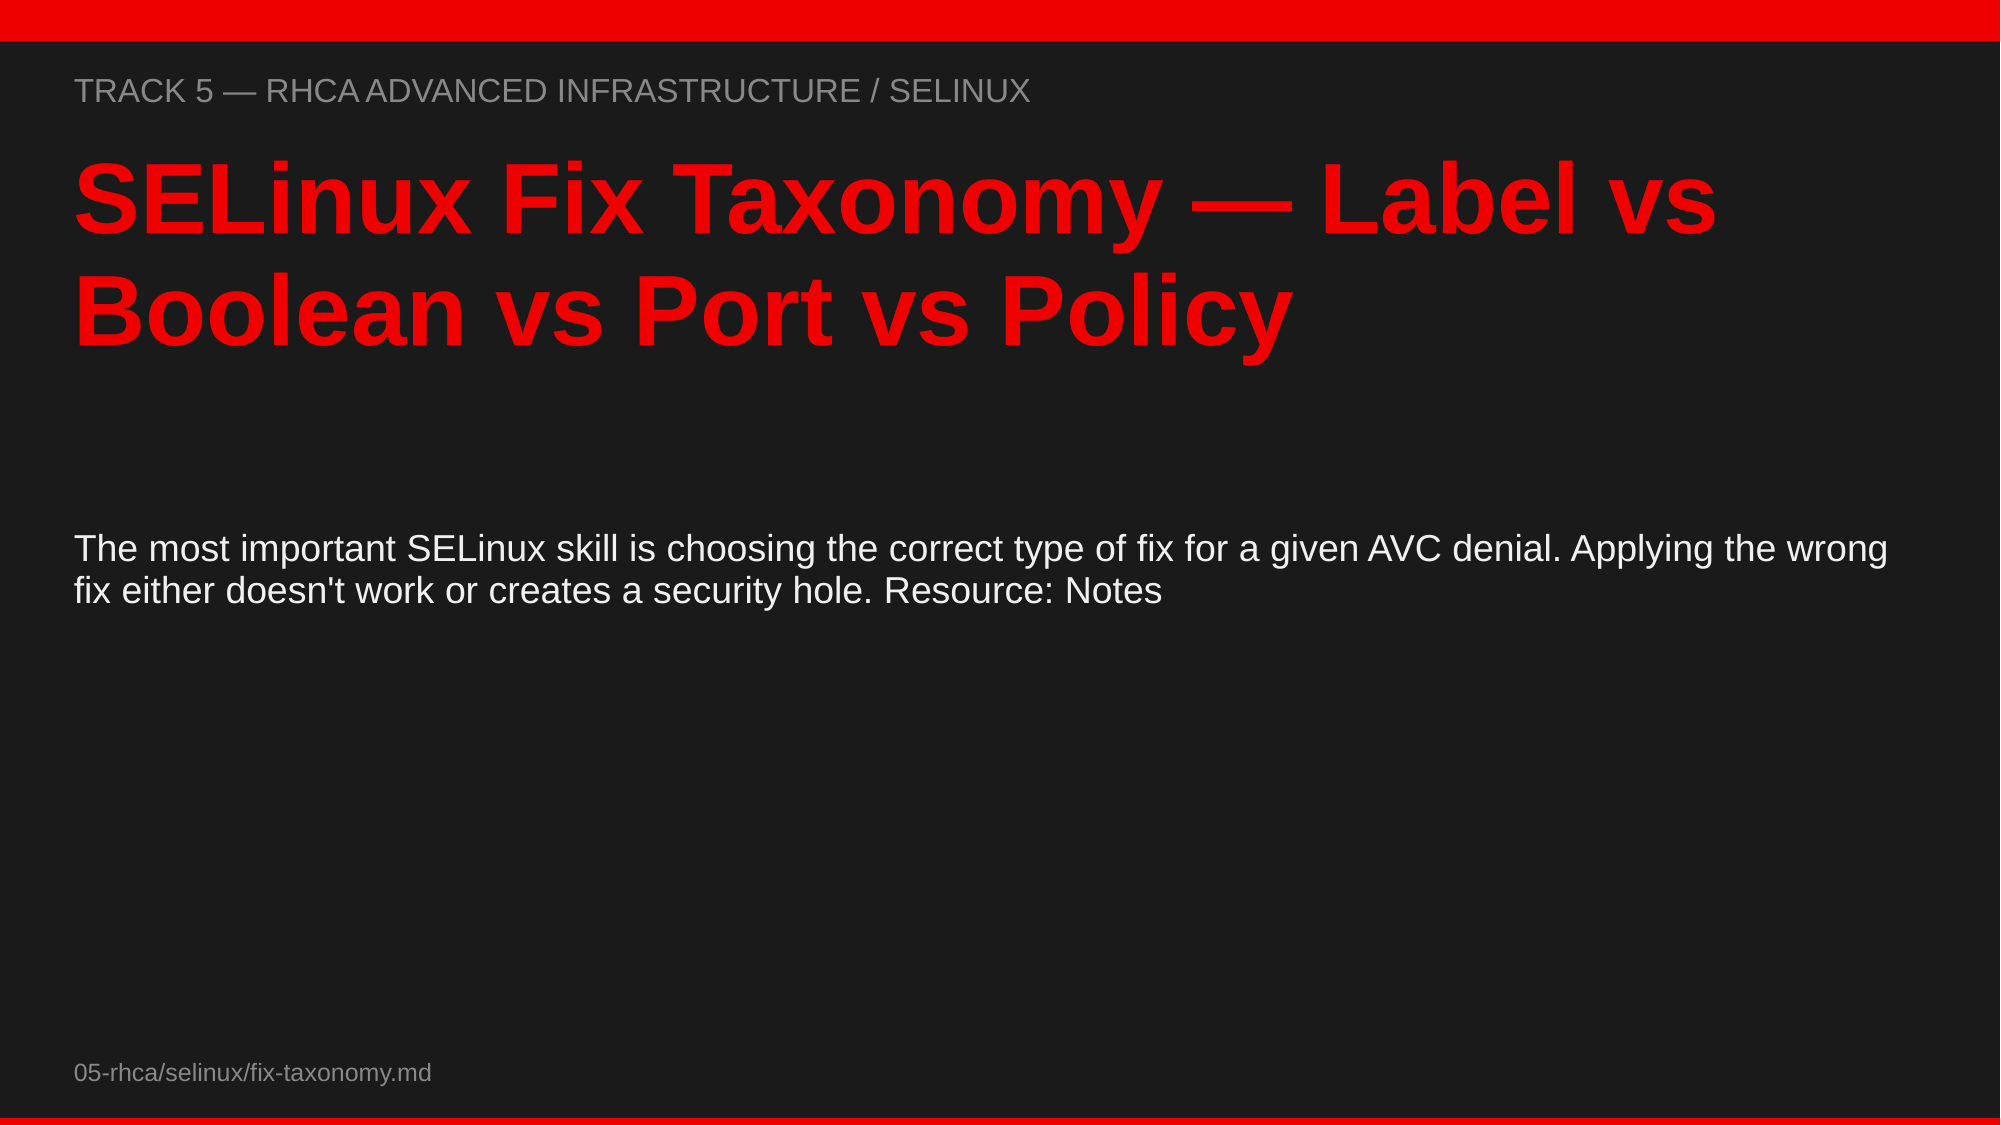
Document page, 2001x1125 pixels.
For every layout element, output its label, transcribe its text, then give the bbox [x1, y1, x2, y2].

text_box SELinux Fix Taxonomy — Label vs Boolean vs Port vs Policy [59, 135, 1942, 461]
text_box The most important SELinux skill is choosing the correct type of fix for a given AVC denial. Applying the wrong fix either doesn't work or creates a security hole. Resource: Notes [59, 519, 1942, 727]
text_box 05-rhca/selinux/fix-taxonomy.md [59, 1051, 1942, 1093]
text_box [0, 0, 2001, 42]
text_box TRACK 5 — RHCA ADVANCED INFRASTRUCTURE / SELINUX [59, 64, 1942, 119]
text_box [0, 1117, 2001, 1125]
